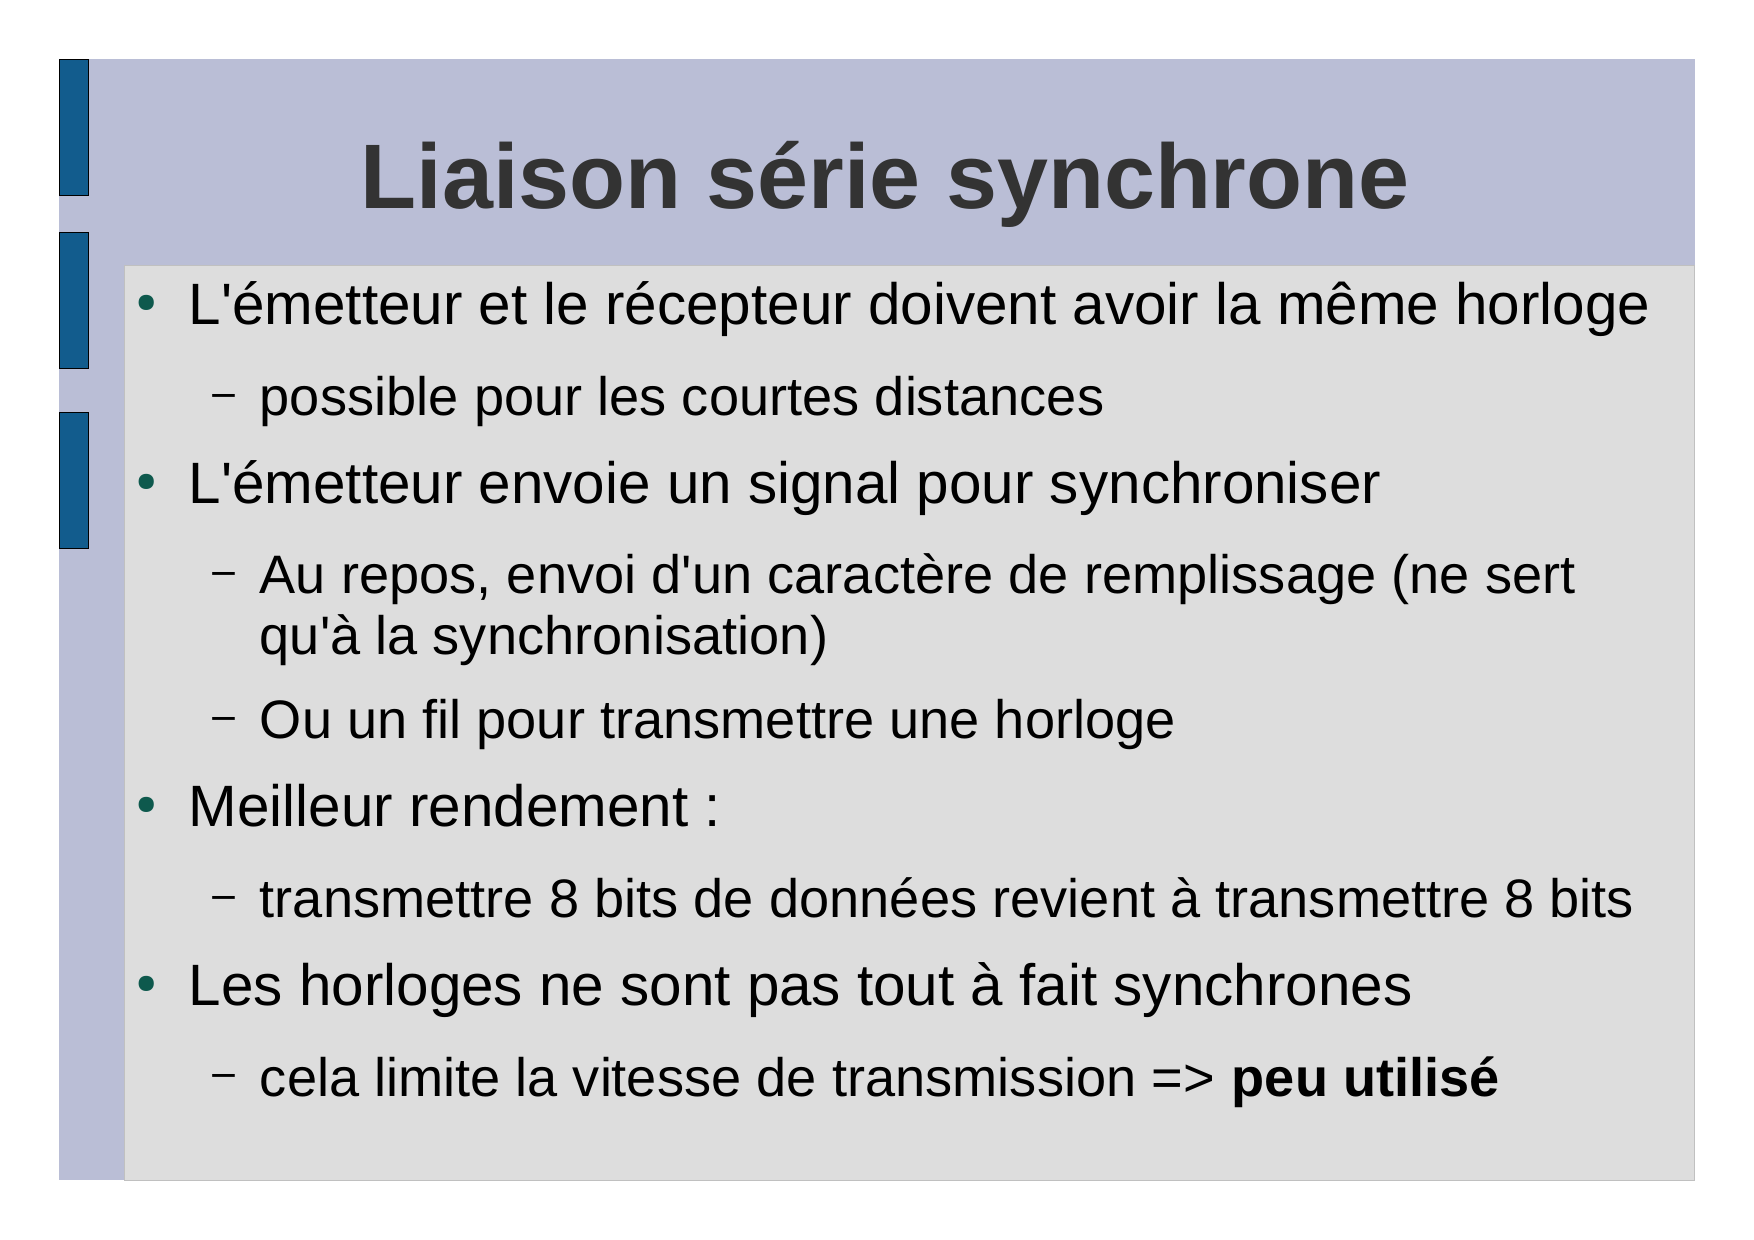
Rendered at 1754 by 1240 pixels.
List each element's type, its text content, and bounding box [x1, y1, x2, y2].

title Liaison série synchrone [118, 88, 1654, 266]
list L'émetteur et le récepteur doivent avoir la même horloge possible pour les courtes distances L'émetteur envoie un signal pour synchroniser Au repos, envoi d'un caractère de remplissage (ne sert qu'à la synchronisation) Ou un fil pour transmettre une horloge Meilleur rendement : transmettre 8 bits de données revient à transmettre 8 bits Les horloges ne sont pas tout à fait synchrones cela limite la vitesse de transmission => peu utilisé [118, 271, 1684, 1109]
